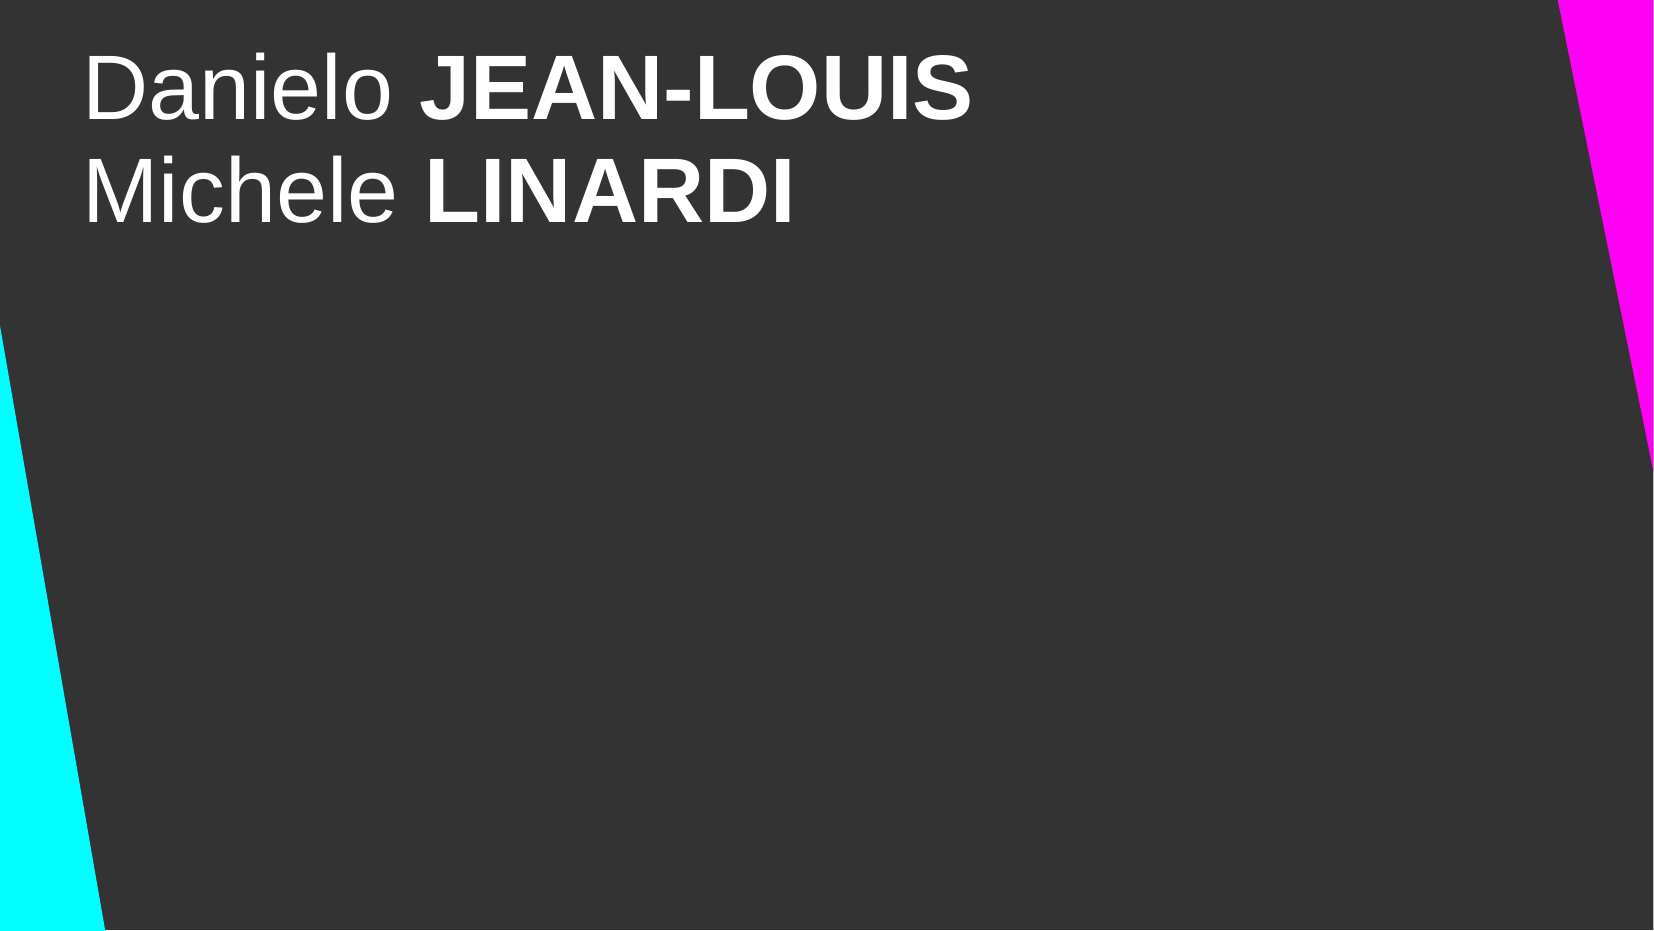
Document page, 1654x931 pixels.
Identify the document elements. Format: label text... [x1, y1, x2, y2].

text_box [1557, 0, 1654, 475]
text_box [0, 325, 106, 931]
subtitle Danielo JEAN-LOUIS Michele LINARDI [82, 36, 1571, 758]
